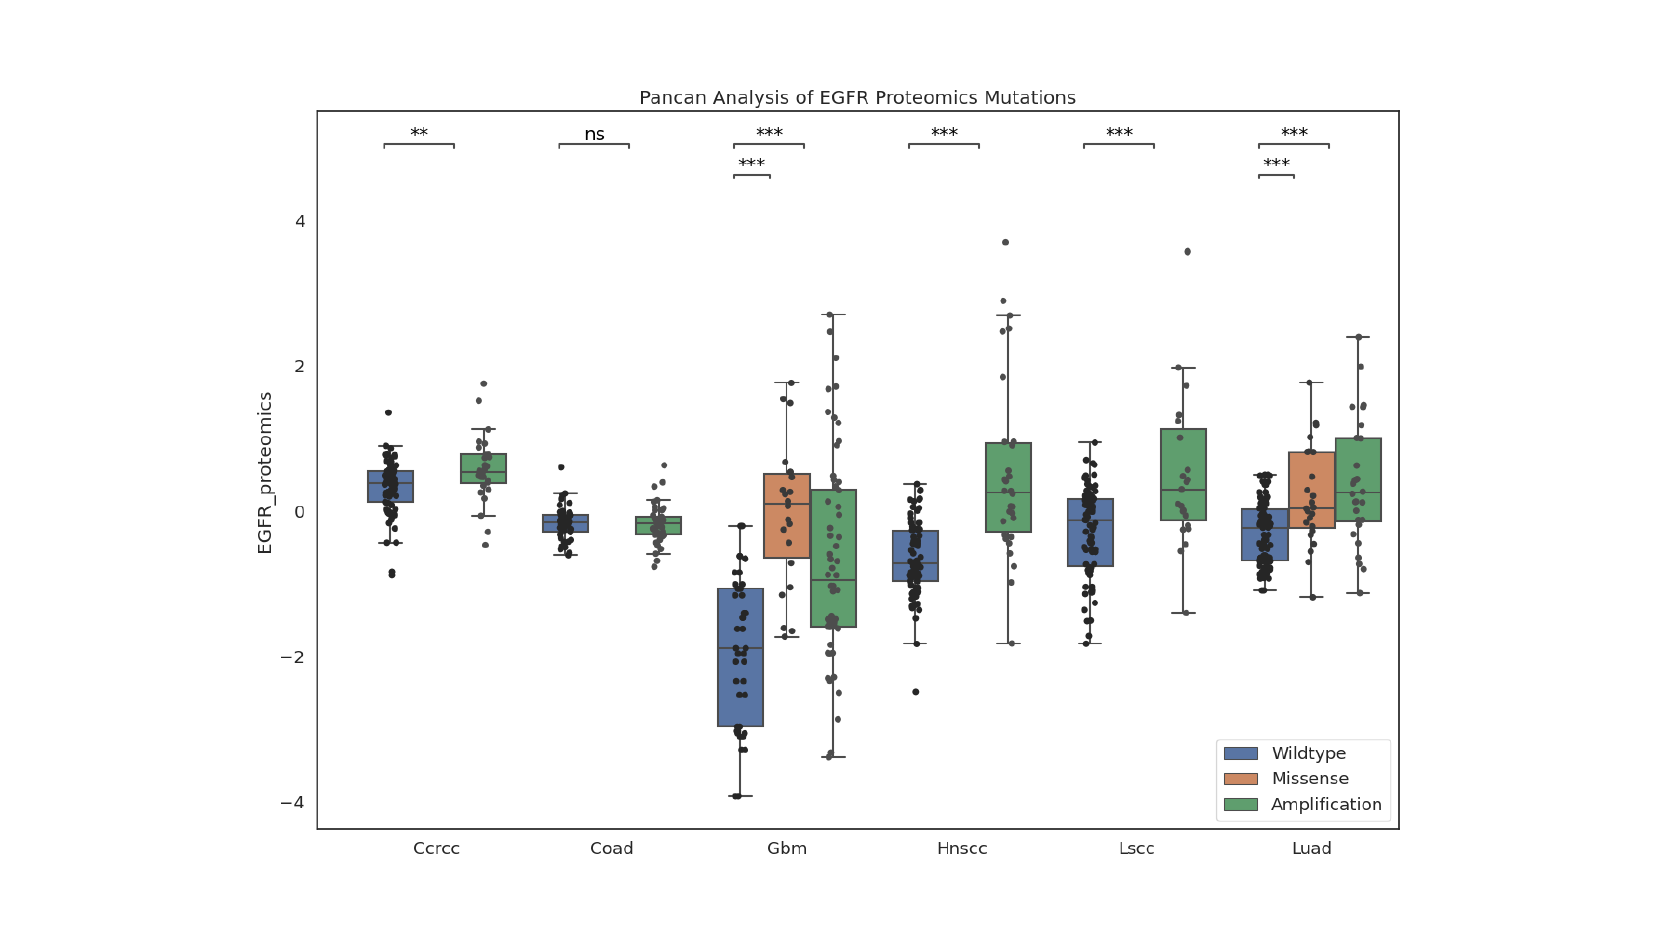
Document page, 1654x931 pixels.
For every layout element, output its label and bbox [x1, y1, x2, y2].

picture [142, 0, 1538, 931]
